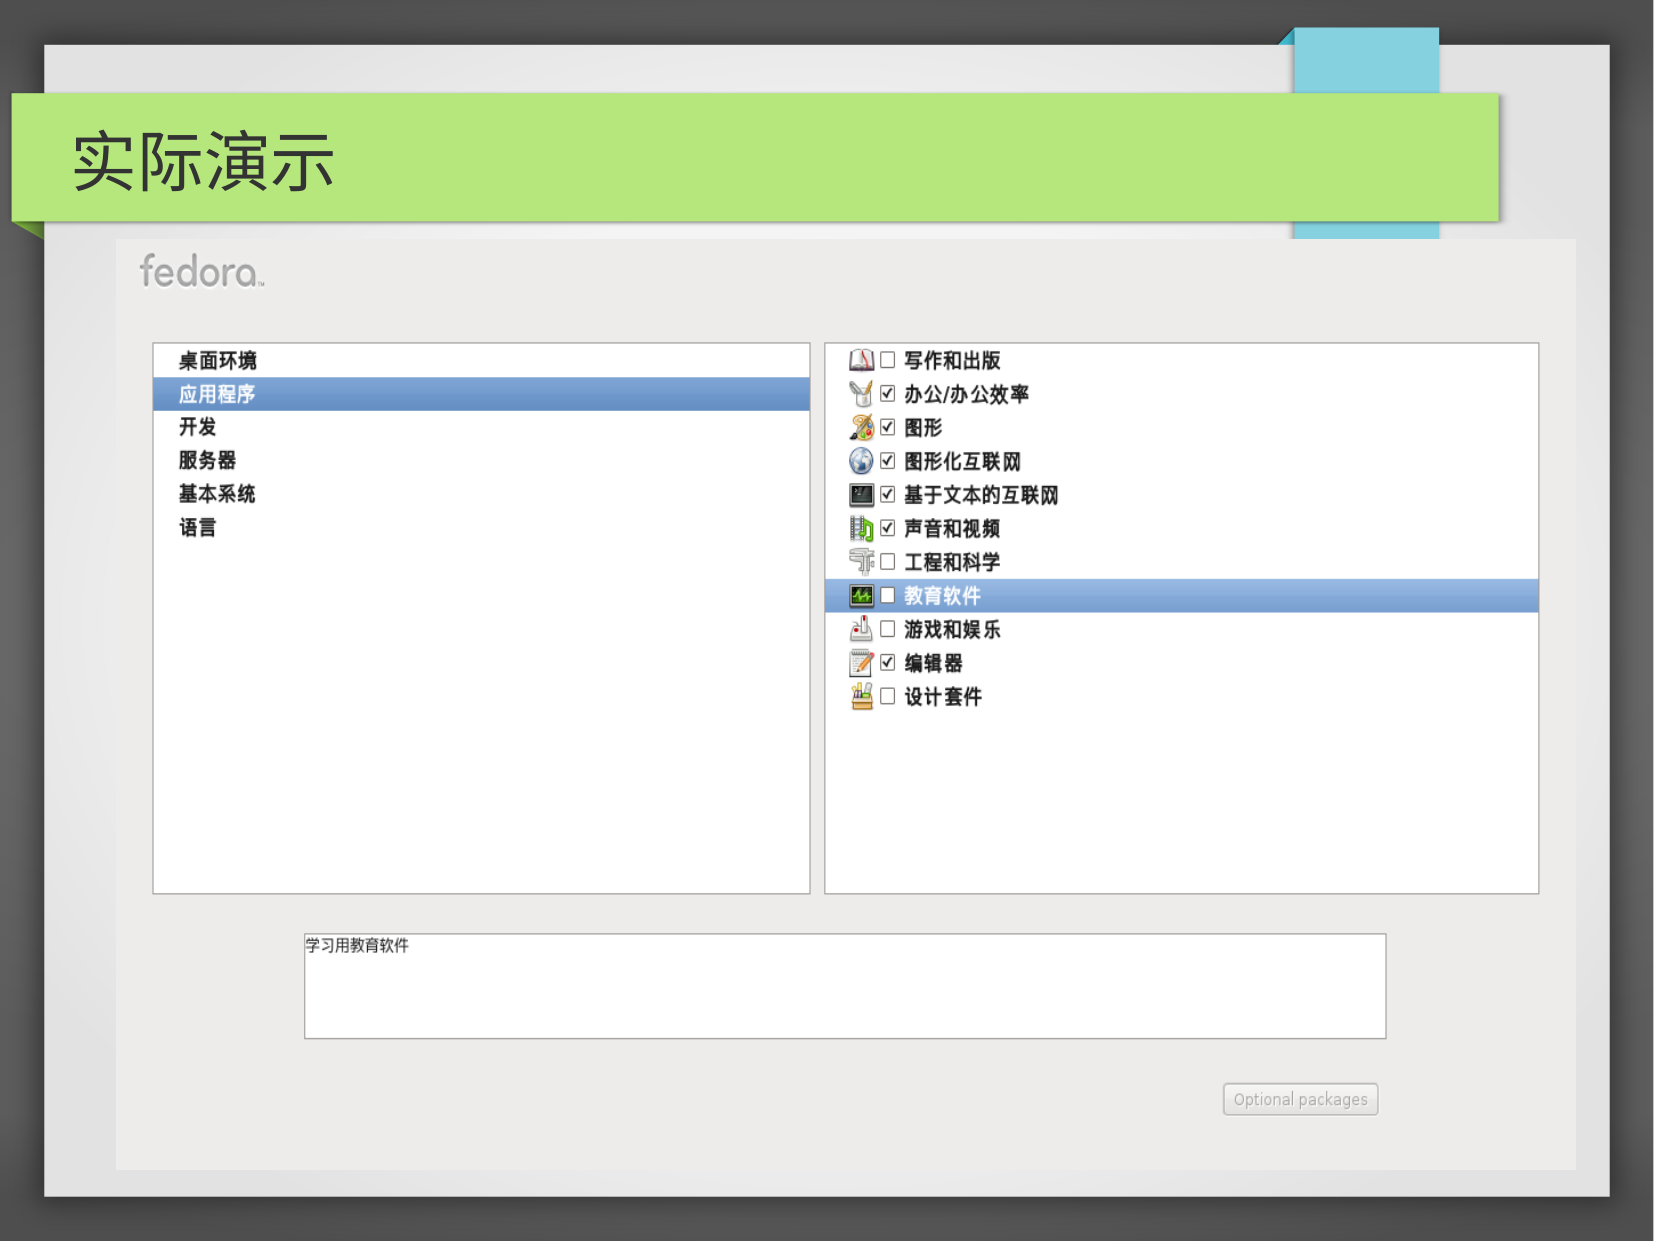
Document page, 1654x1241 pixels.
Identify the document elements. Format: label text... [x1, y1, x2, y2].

picture [0, 0, 1654, 1241]
title 实际演示 [82, 49, 1571, 257]
